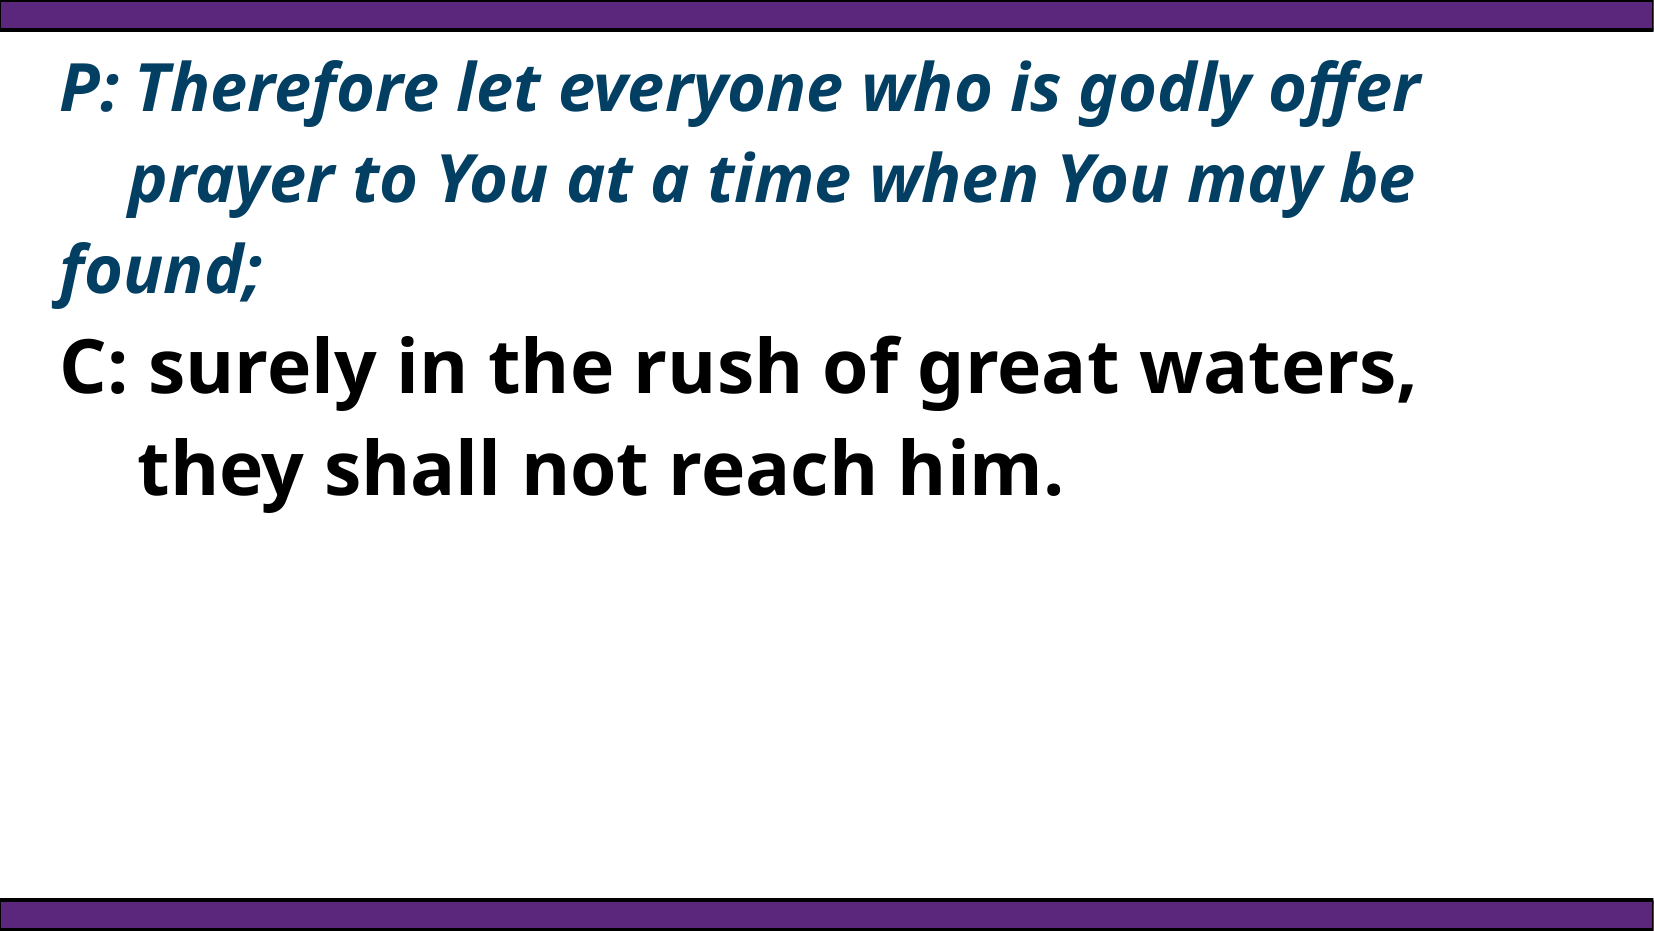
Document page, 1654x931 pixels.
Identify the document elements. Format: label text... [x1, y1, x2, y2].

text_box P: Therefore let everyone who is godly offer prayer to You at a time when You may be found; C: surely in the rush of great waters, they shall not reach him. [45, 33, 1606, 451]
text_box [0, 900, 1654, 931]
text_box [0, 0, 1654, 31]
picture [0, 31, 1654, 900]
